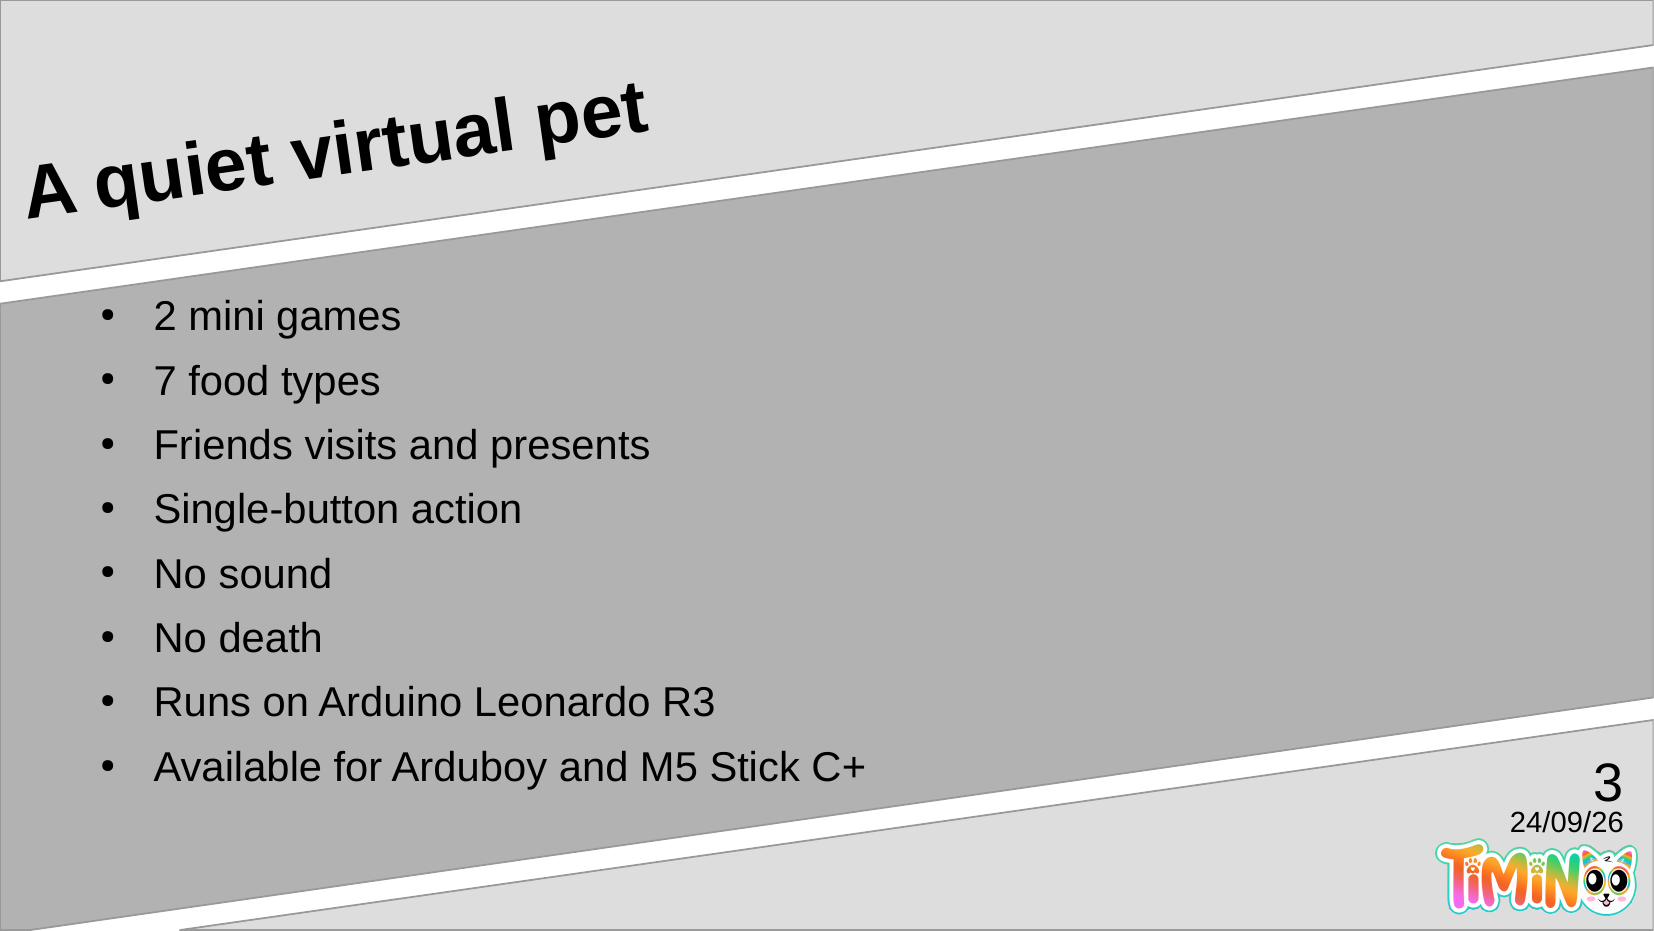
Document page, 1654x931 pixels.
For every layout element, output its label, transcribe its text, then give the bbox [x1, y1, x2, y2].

list 2 mini games 7 food types Friends visits and presents Single-button action No sound No death Runs on Arduino Leonardo R3 Available for Arduboy and M5 Stick C+ [82, 292, 1538, 833]
title A quiet virtual pet [11, 0, 1496, 272]
picture [1435, 838, 1638, 916]
